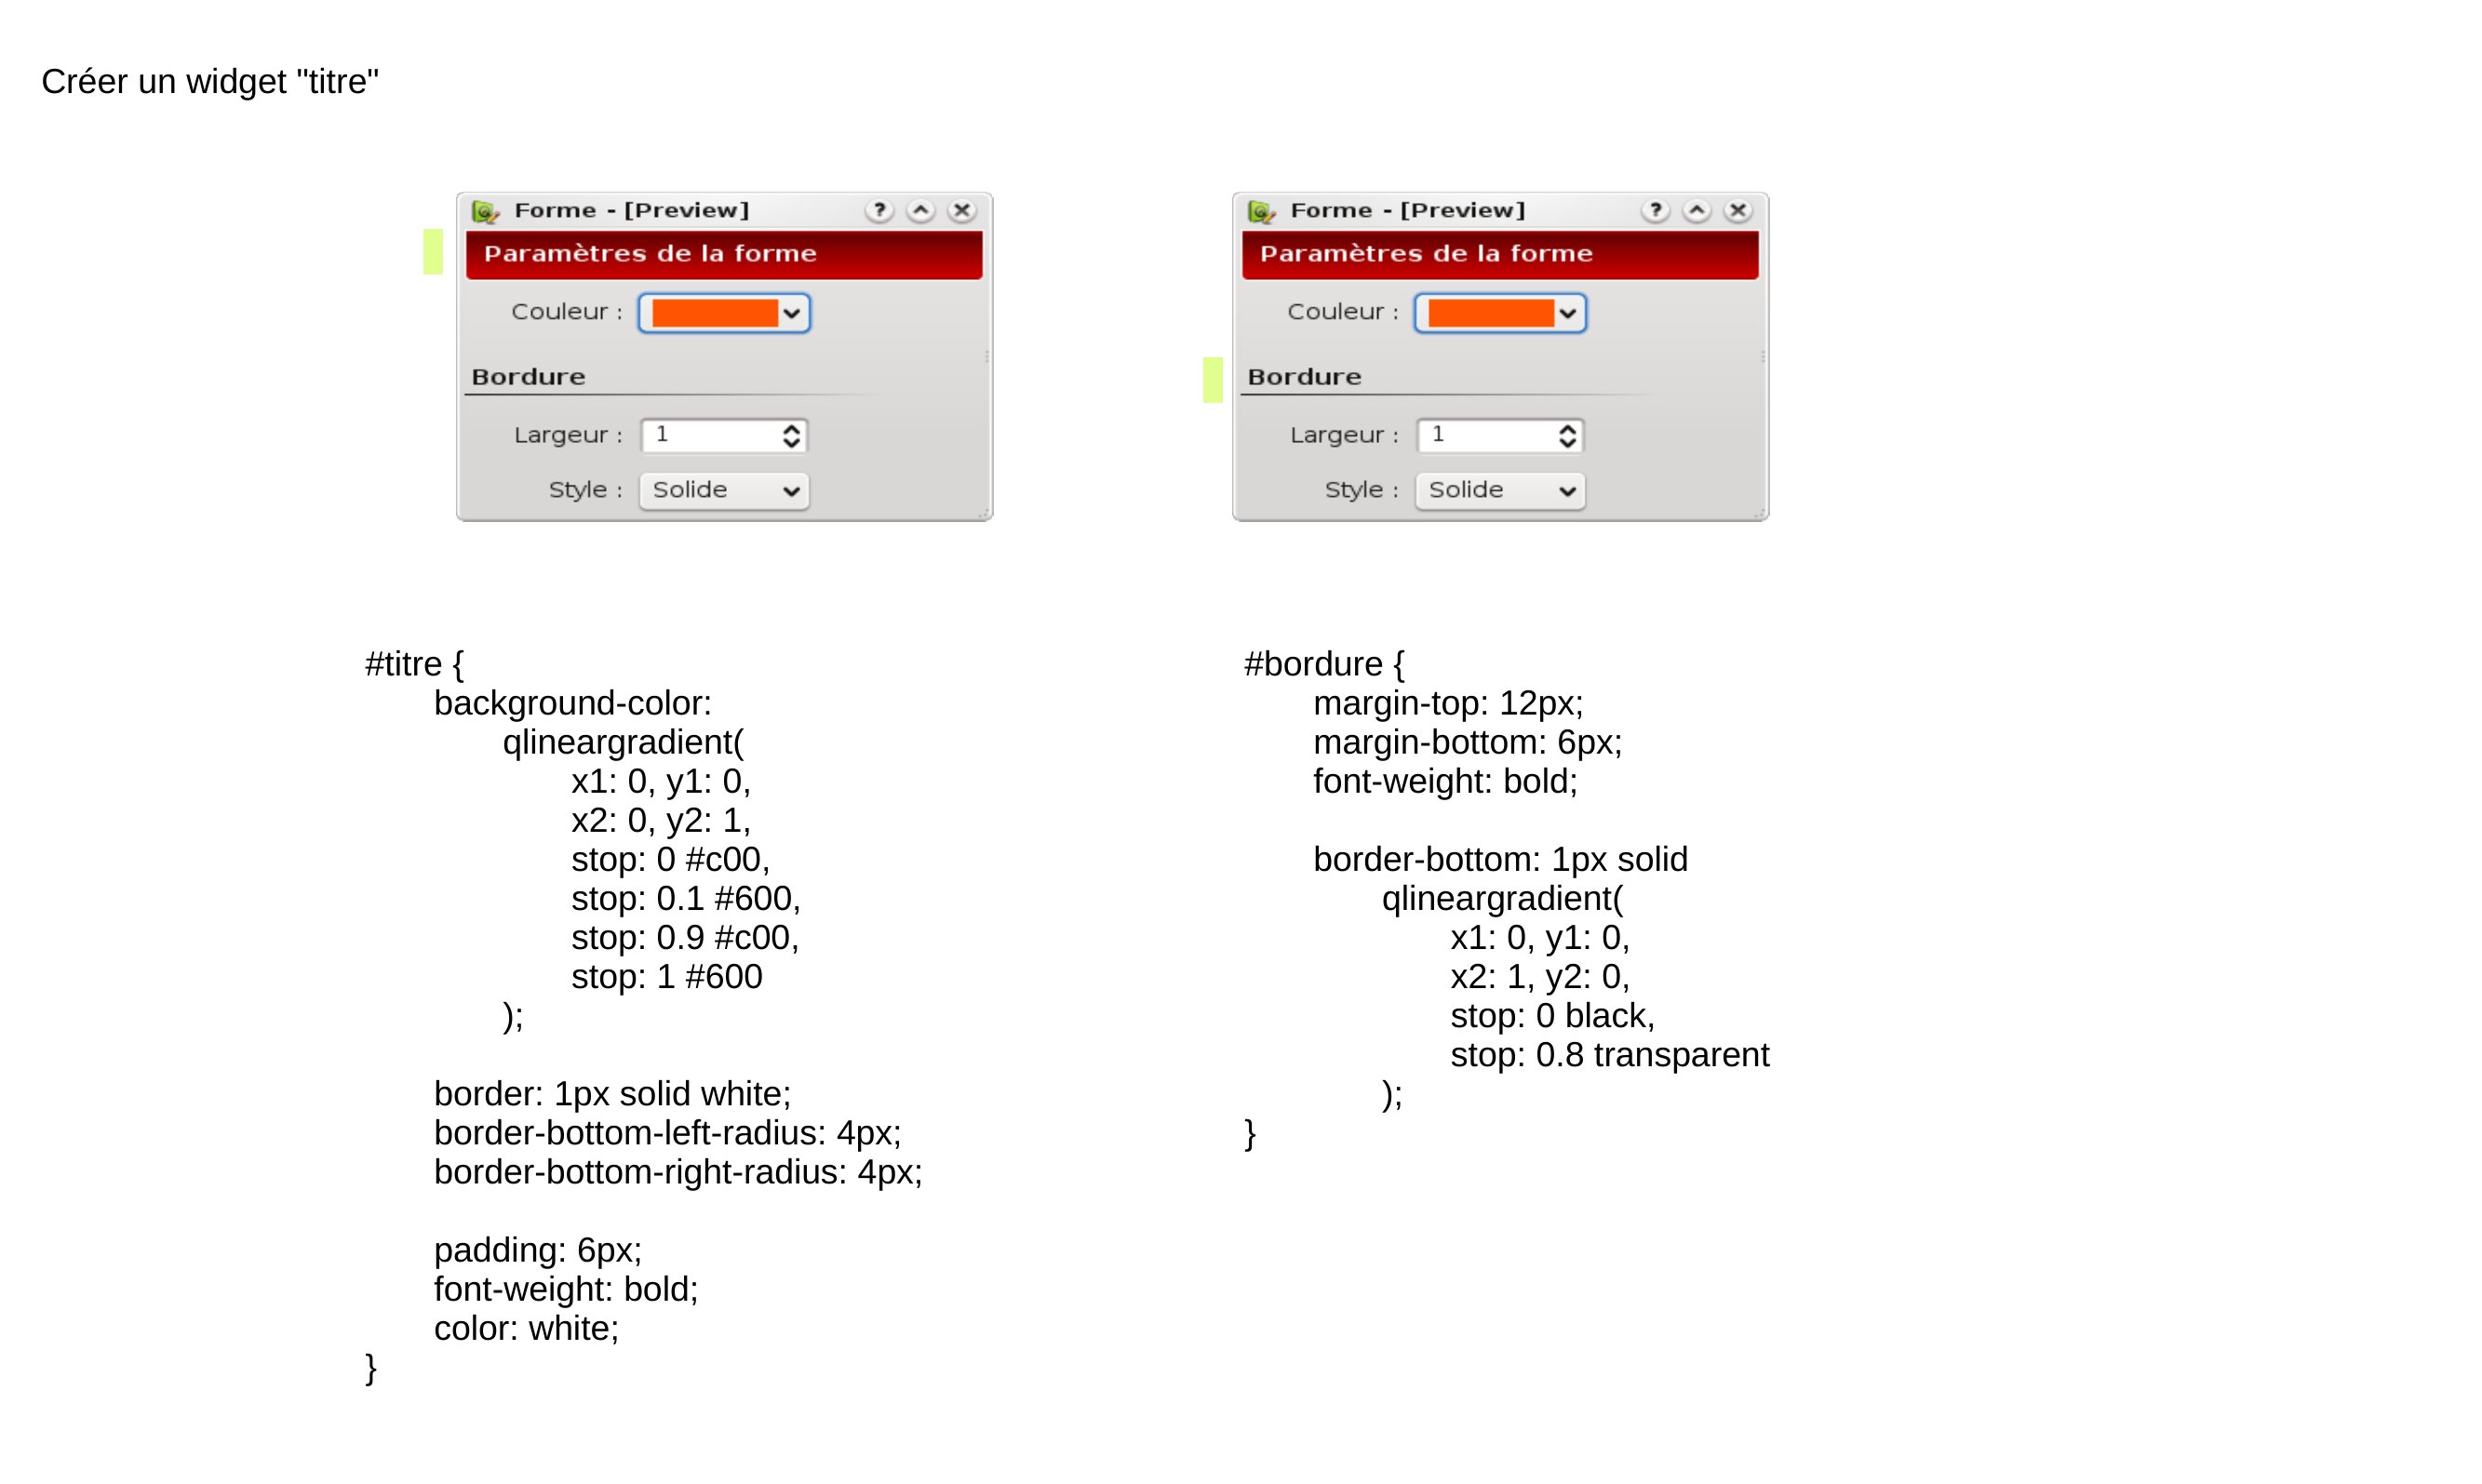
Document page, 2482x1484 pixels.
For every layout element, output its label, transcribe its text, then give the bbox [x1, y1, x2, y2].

text_box Créer un widget "titre" [27, 55, 2446, 108]
picture [1232, 192, 1770, 522]
picture [456, 192, 994, 522]
text_box #bordure { margin-top: 12px; margin-bottom: 6px; font-weight: bold; border-bottom: 1px solid qlineargradient( x1: 0, y1: 0, x2: 1, y2: 0, stop: 0 black, stop: 0.8 transparent ); } [1230, 637, 1974, 1159]
text_box #titre { background-color: qlineargradient( x1: 0, y1: 0, x2: 0, y2: 1, stop: 0 #c00, stop: 0.1 #600, stop: 0.9 #c00, stop: 1 #600 ); border: 1px solid white; border-bottom-left-radius: 4px; border-bottom-right-radius: 4px; padding: 6px; font-weight: bold; color: white; } [351, 637, 1121, 1394]
